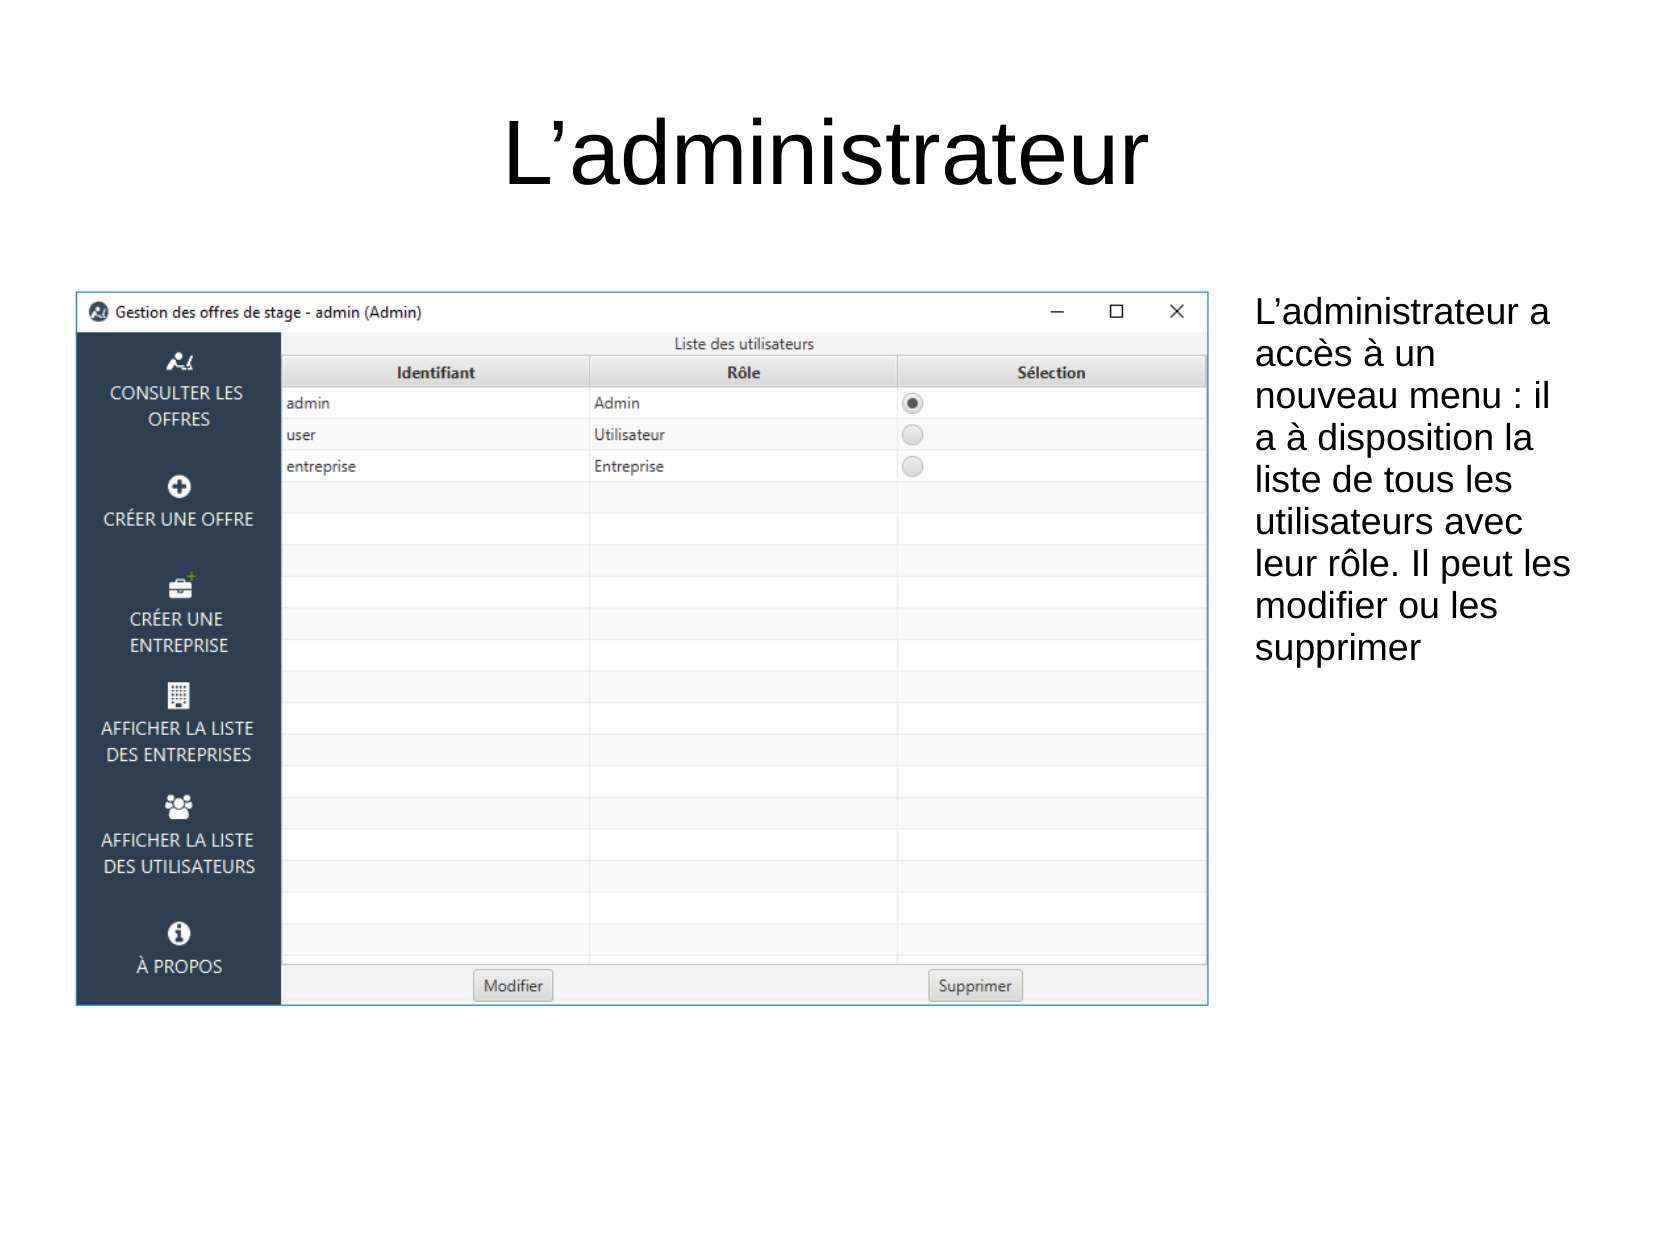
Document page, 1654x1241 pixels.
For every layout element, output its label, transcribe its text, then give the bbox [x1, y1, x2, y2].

title L’administrateur [82, 49, 1571, 257]
picture [72, 289, 1214, 1010]
text_box L’administrateur a accès à un nouveau menu : il a à disposition la liste de tous les utilisateurs avec leur rôle. Il peut les modifier ou les supprimer [1240, 283, 1595, 1223]
